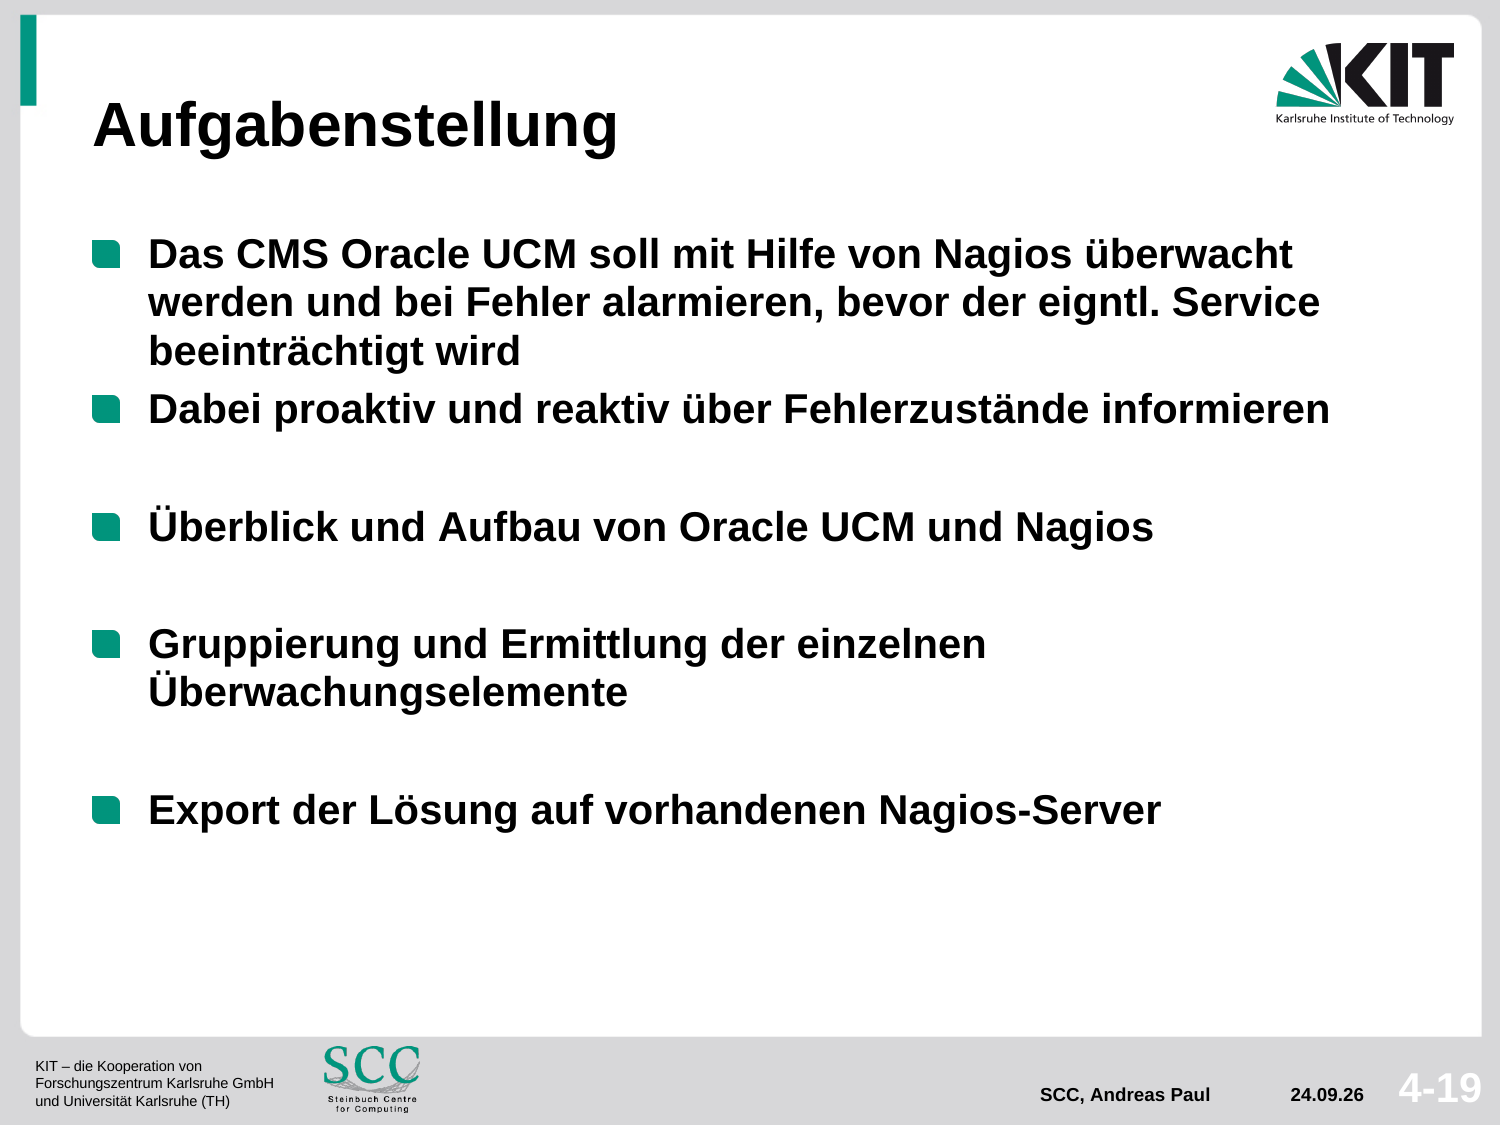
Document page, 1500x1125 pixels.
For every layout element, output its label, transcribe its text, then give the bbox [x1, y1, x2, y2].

title Aufgabenstellung [92, 56, 1148, 192]
list Das CMS Oracle UCM soll mit Hilfe von Nagios überwacht werden und bei Fehler alarmieren, bevor der eigntl. Service beeinträchtigt wird Dabei proaktiv und reaktiv über Fehlerzustände informieren Überblick und Aufbau von Oracle UCM und Nagios Gruppierung und Ermittlung der einzelnen Überwachungselemente Export der Lösung auf vorhandenen Nagios-Server [92, 228, 1443, 957]
picture [0, 0, 1500, 1125]
